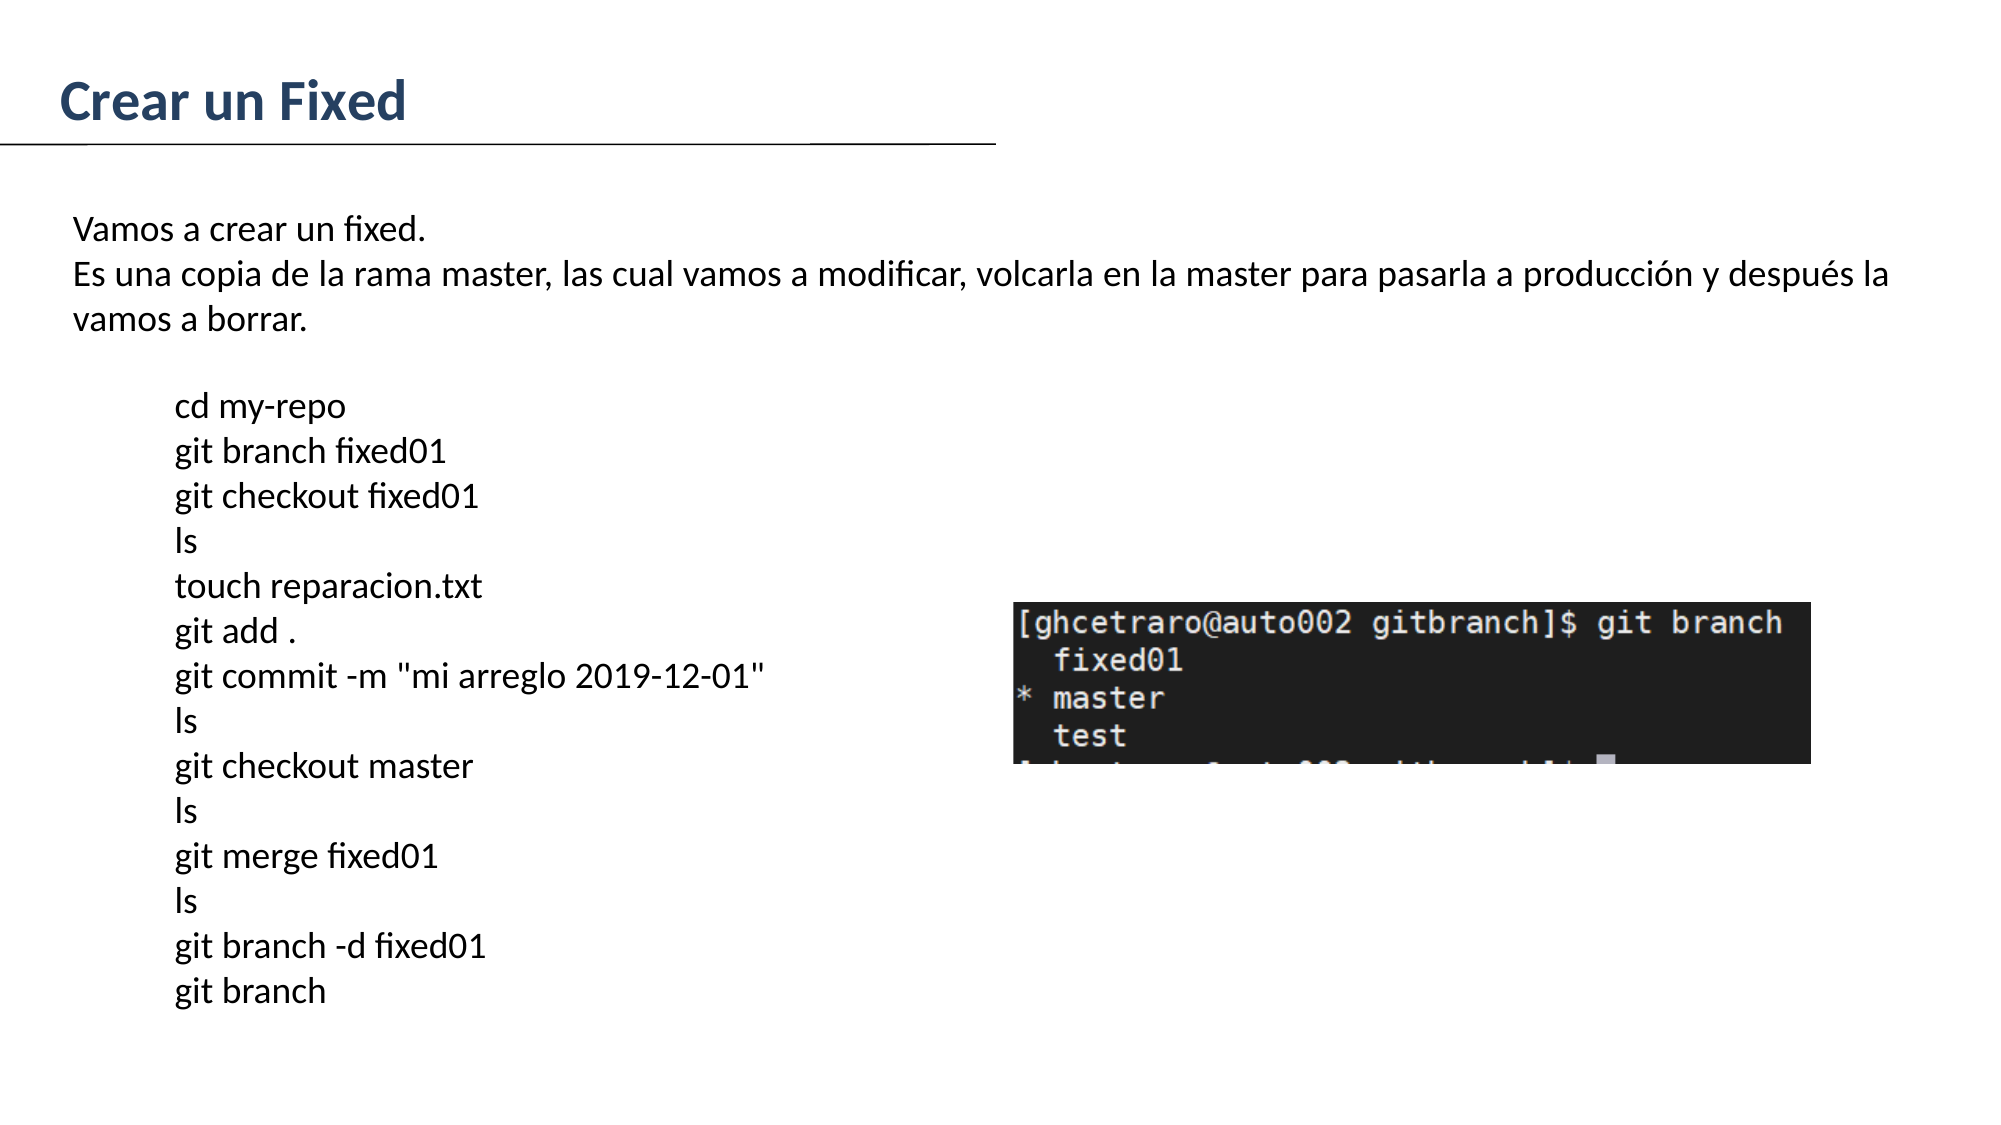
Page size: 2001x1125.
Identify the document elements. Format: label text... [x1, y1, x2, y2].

text_box Vamos a crear un fixed. Es una copia de la rama master, las cual vamos a modificar, volcarla en la master para pasarla a producción y después la vamos a borrar. [58, 196, 1921, 346]
text_box cd my-repo git branch fixed01 git checkout fixed01 ls touch reparacion.txt git add . git commit -m "mi arreglo 2019-12-01" ls git checkout master ls git merge fixed01 ls git branch -d fixed01 git branch [160, 374, 1160, 1019]
picture [1012, 603, 1811, 764]
text_box Crear un Fixed [45, 54, 1051, 141]
